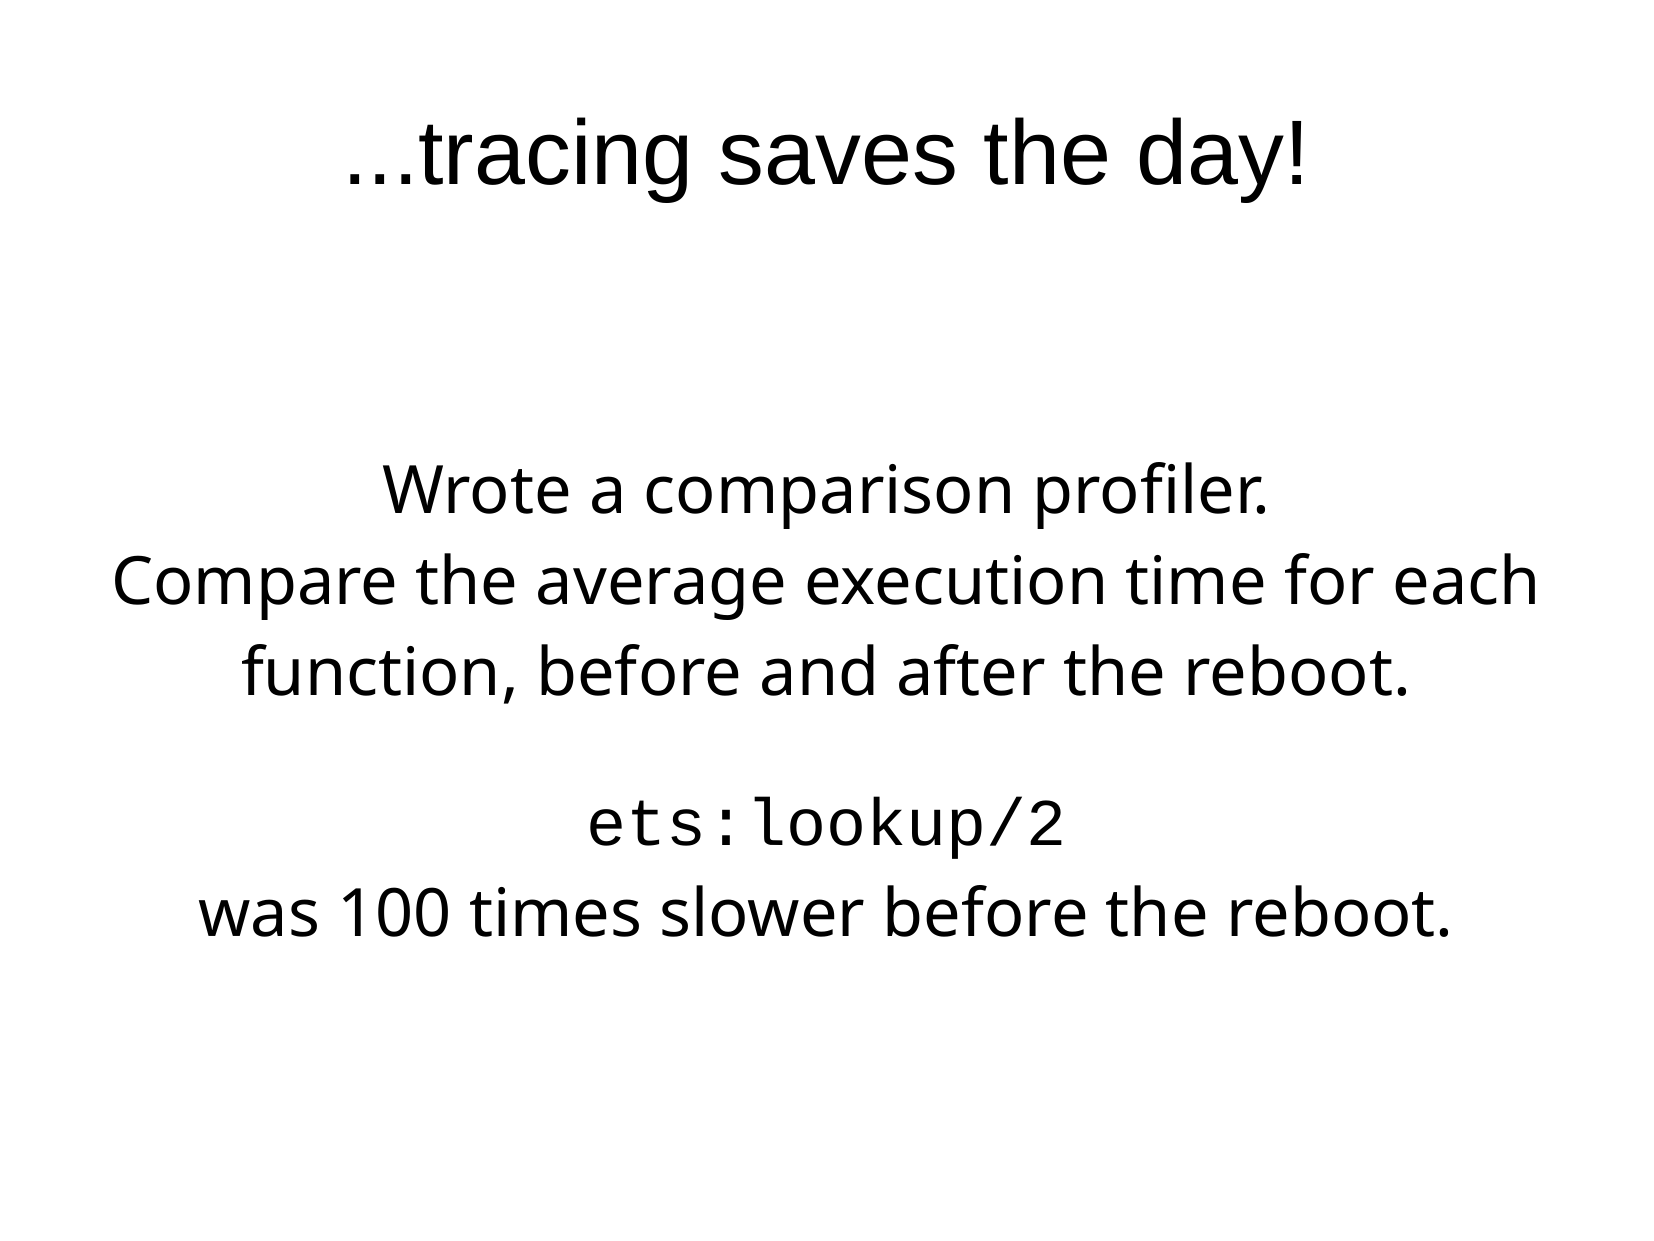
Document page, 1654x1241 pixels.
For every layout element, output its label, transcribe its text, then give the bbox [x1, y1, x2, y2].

subtitle Wrote a comparison profiler. Compare the average execution time for each function, before and after the reboot. ets:lookup/2 was 100 times slower before the reboot. [82, 297, 1571, 1102]
title ...tracing saves the day! [82, 56, 1571, 250]
